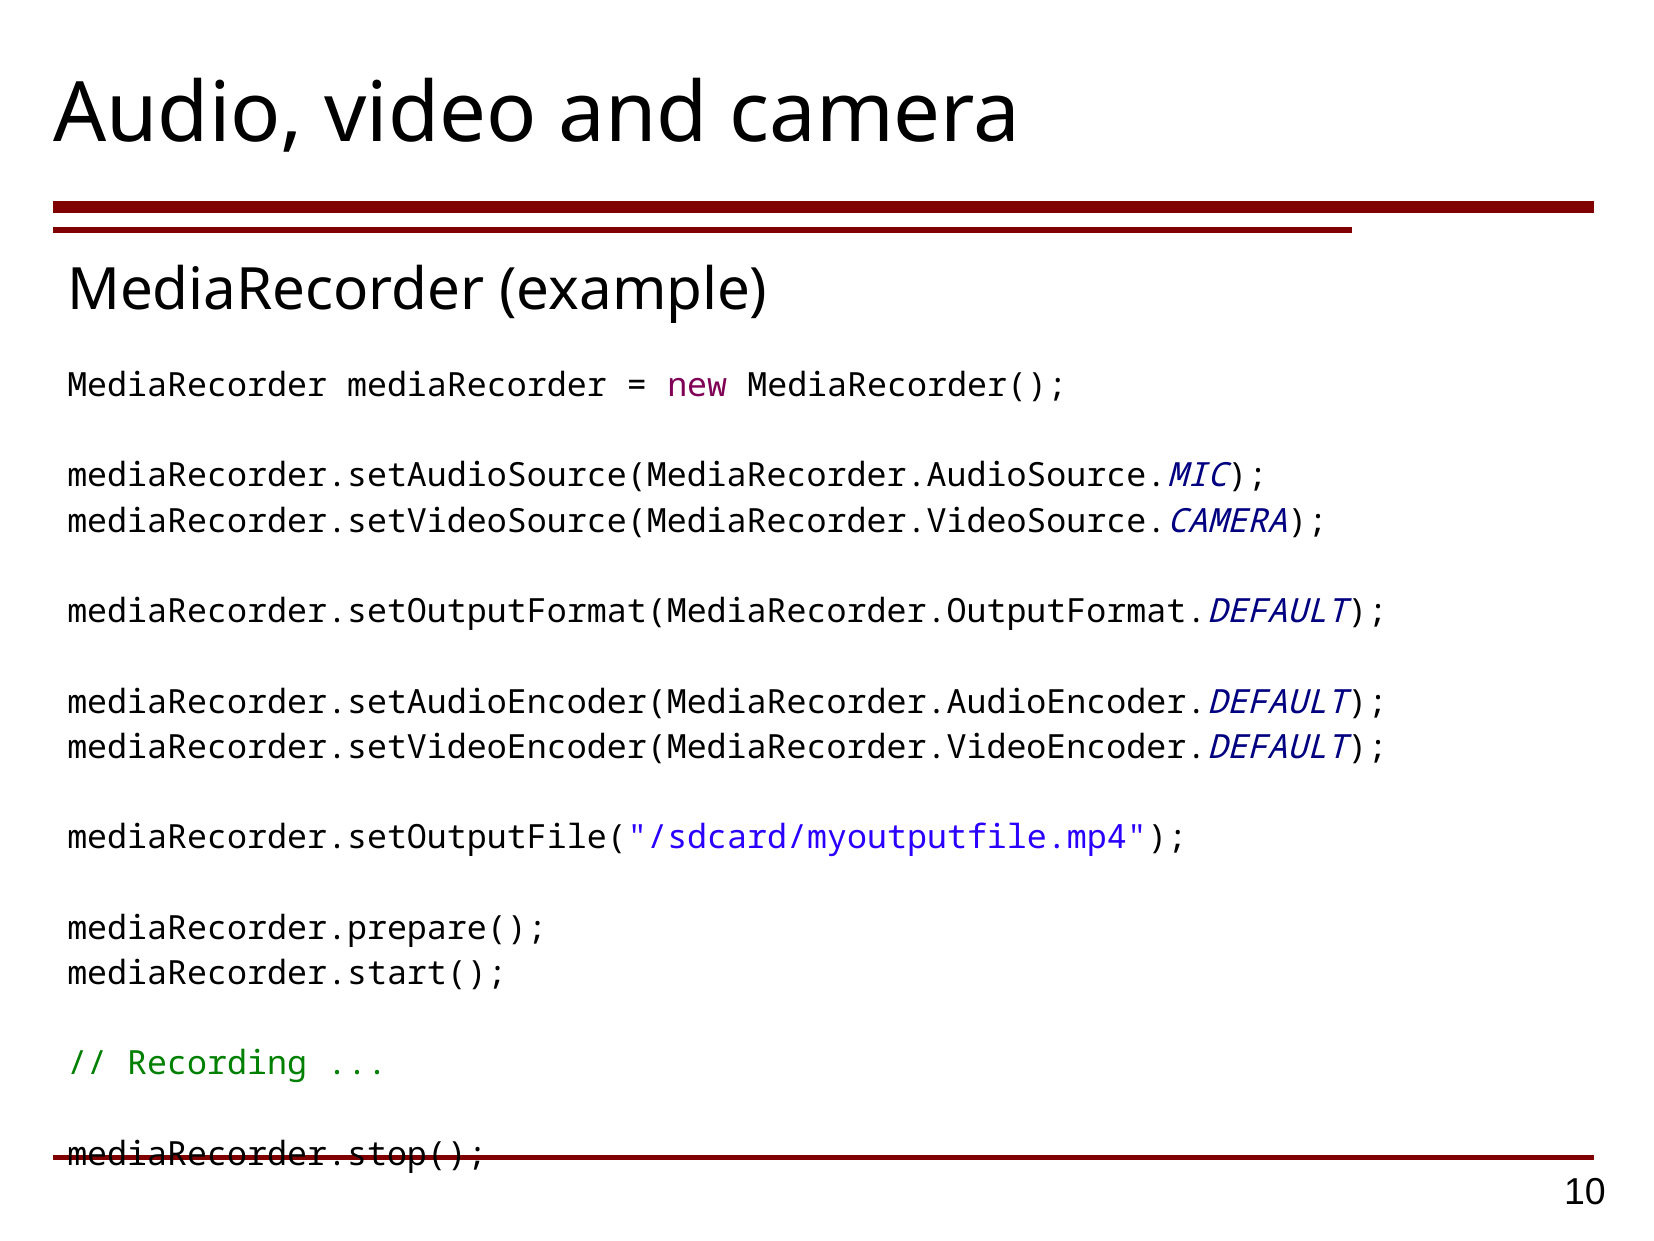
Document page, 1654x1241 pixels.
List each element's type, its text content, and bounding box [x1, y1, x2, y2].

subtitle Audio, video and camera [53, 48, 1542, 172]
text_box MediaRecorder (example) MediaRecorder mediaRecorder = new MediaRecorder(); mediaRecorder.setAudioSource(MediaRecorder.AudioSource.MIC); mediaRecorder.setVideoSource(MediaRecorder.VideoSource.CAMERA); mediaRecorder.setOutputFormat(MediaRecorder.OutputFormat.DEFAULT); mediaRecorder.setAudioEncoder(MediaRecorder.AudioEncoder.DEFAULT); mediaRecorder.setVideoEncoder(MediaRecorder.VideoEncoder.DEFAULT); mediaRecorder.setOutputFile("/sdcard/myoutputfile.mp4"); mediaRecorder.prepare(); mediaRecorder.start(); // Recording ... mediaRecorder.stop(); [52, 240, 1402, 1152]
text_box <número> [35, 1163, 1654, 1221]
